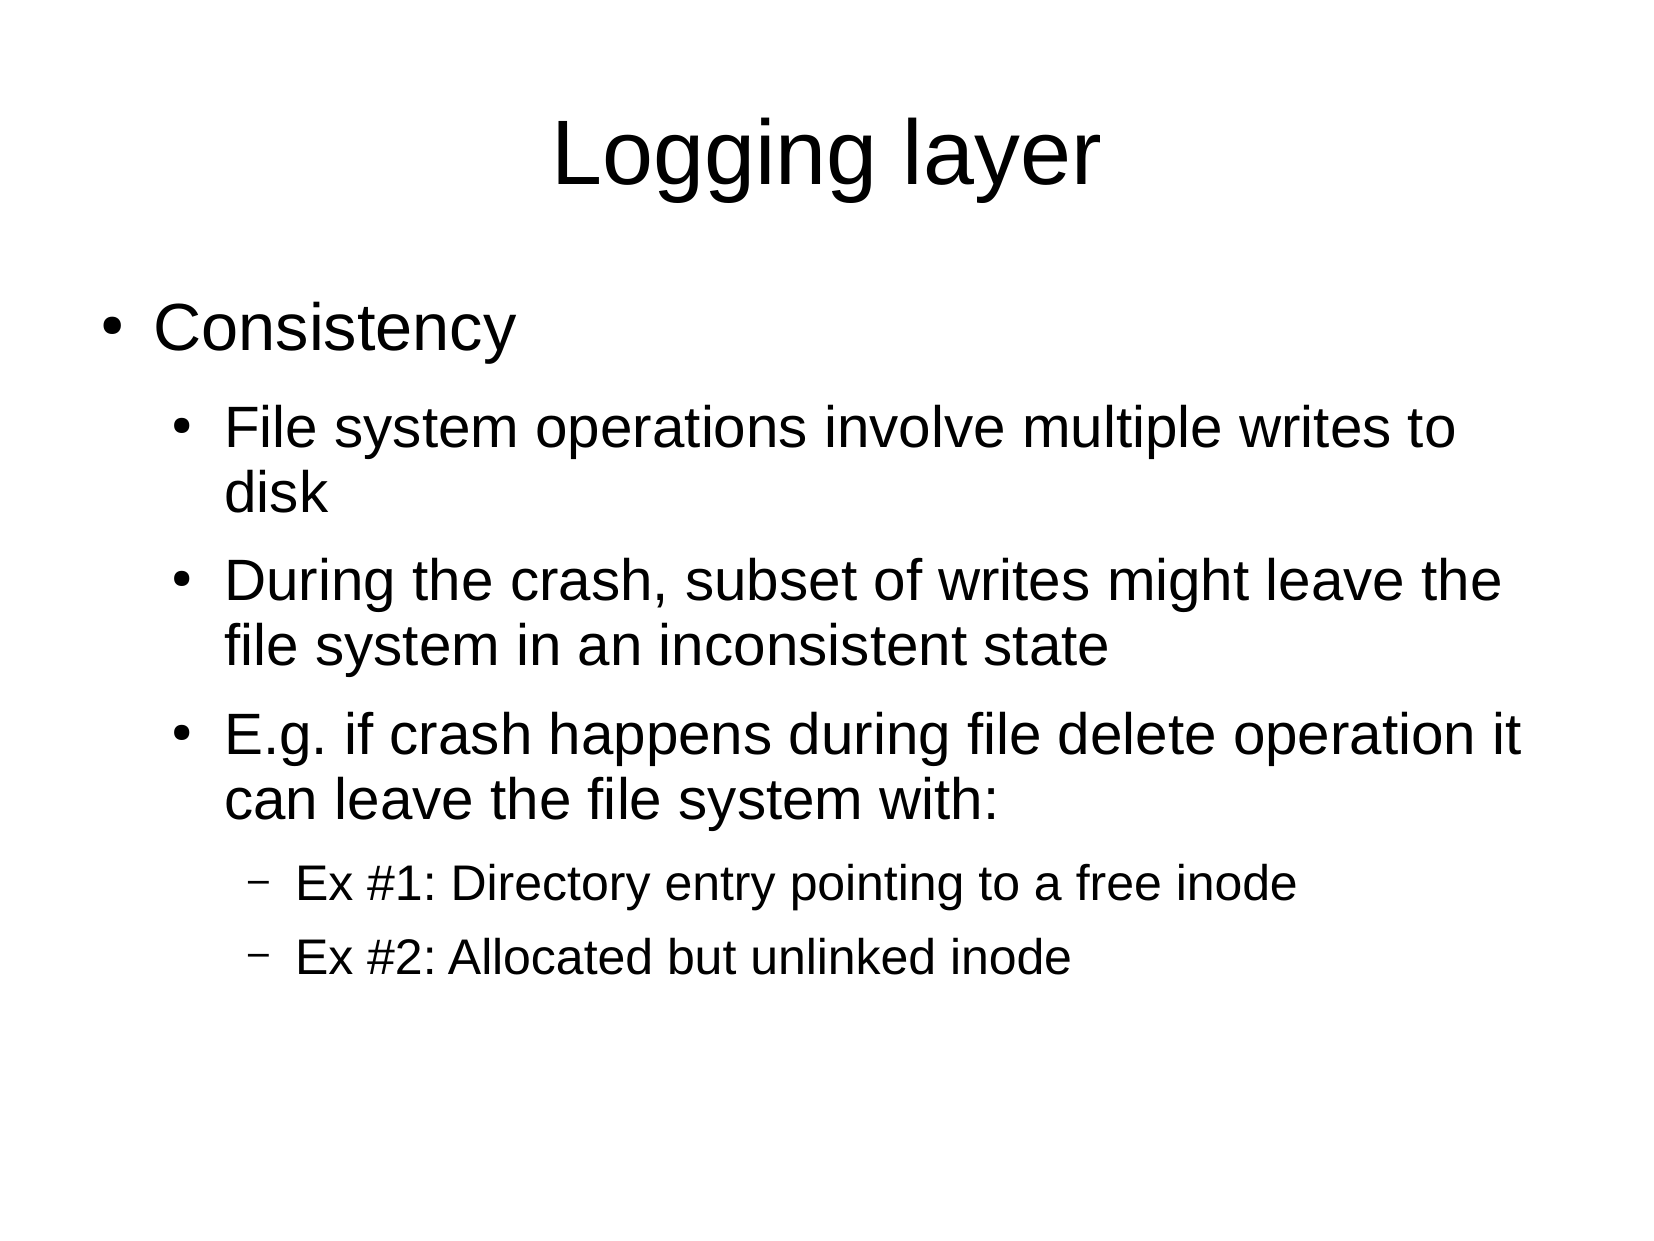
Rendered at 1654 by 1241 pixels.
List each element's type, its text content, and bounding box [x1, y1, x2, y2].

list Consistency File system operations involve multiple writes to disk During the crash, subset of writes might leave the file system in an inconsistent state E.g. if crash happens during file delete operation it can leave the file system with: Ex #1: Directory entry pointing to a free inode Ex #2: Allocated but unlinked inode [82, 290, 1571, 1010]
title Logging layer [82, 49, 1571, 257]
